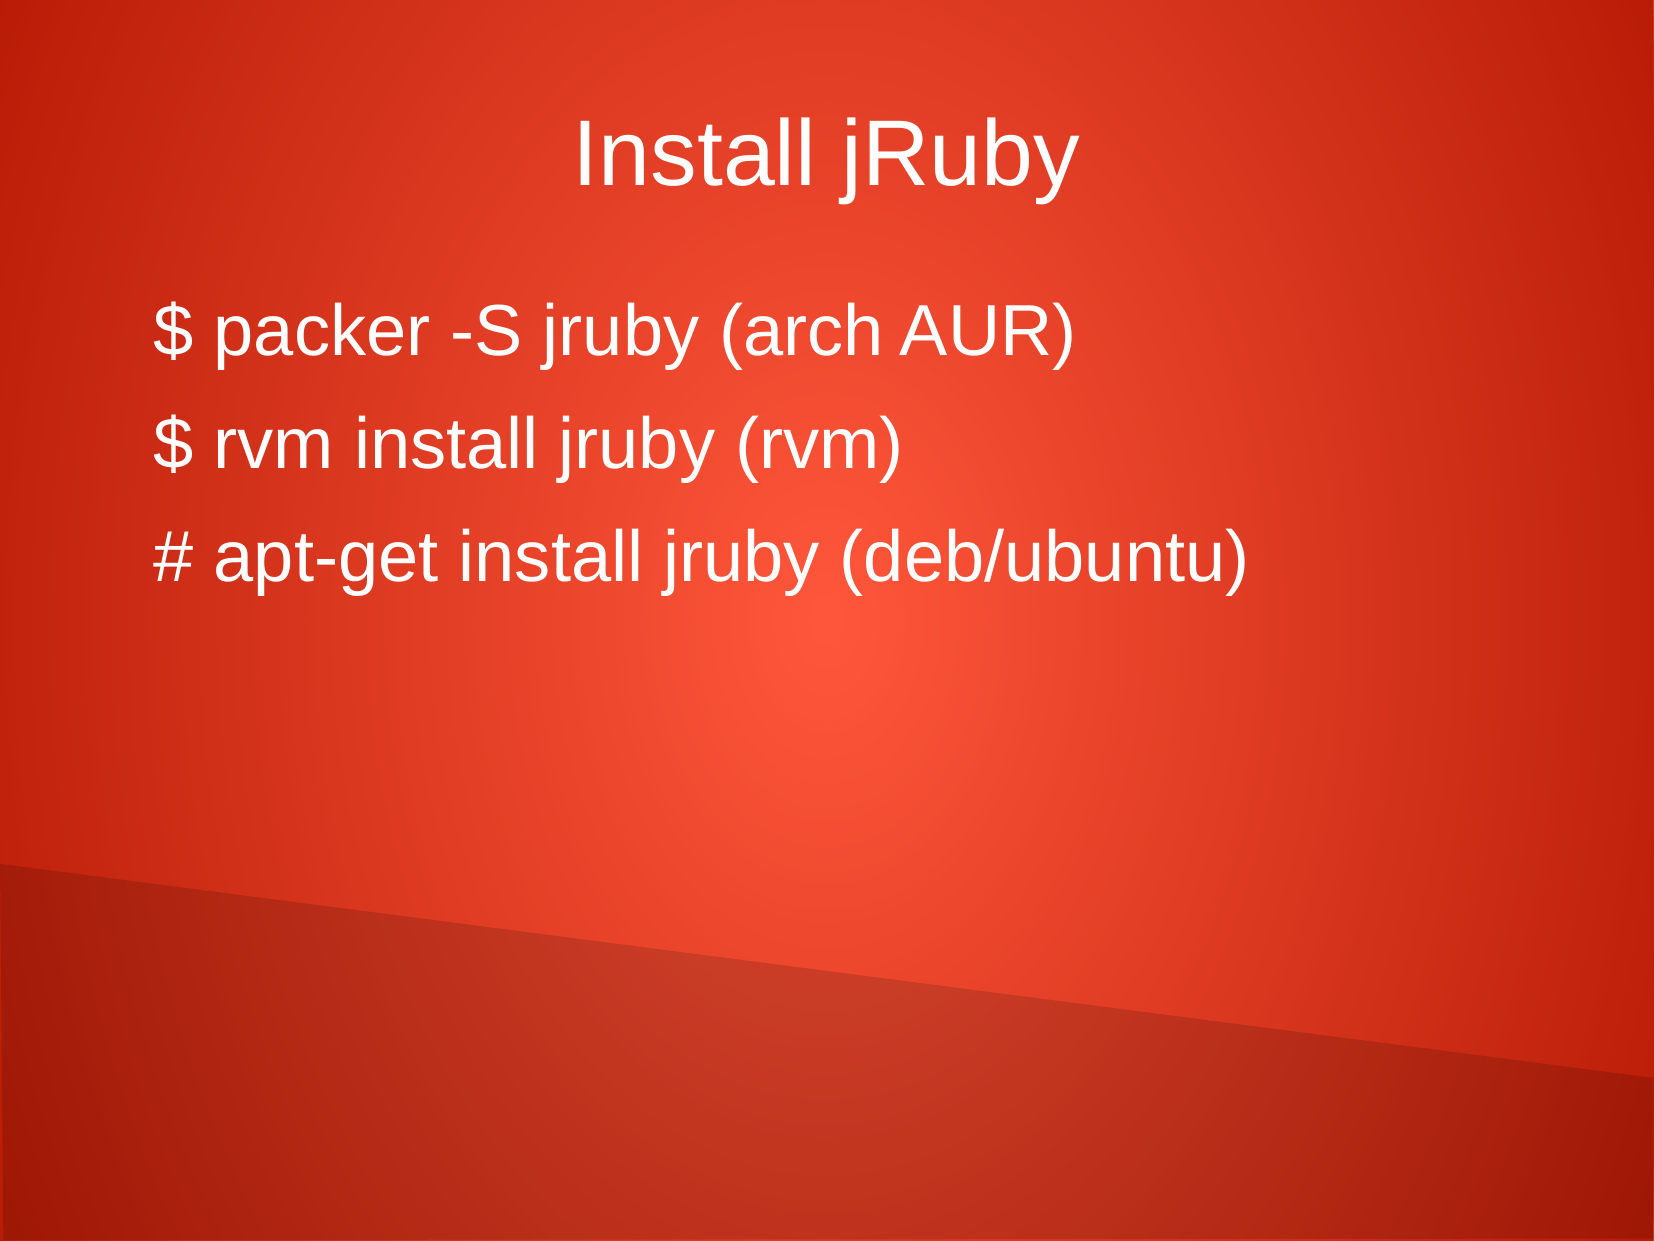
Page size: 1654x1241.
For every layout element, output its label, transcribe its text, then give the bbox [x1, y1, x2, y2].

title Install jRuby [82, 49, 1571, 257]
list $ packer -S jruby (arch AUR) $ rvm install jruby (rvm) # apt-get install jruby (deb/ubuntu) [82, 290, 1571, 1010]
